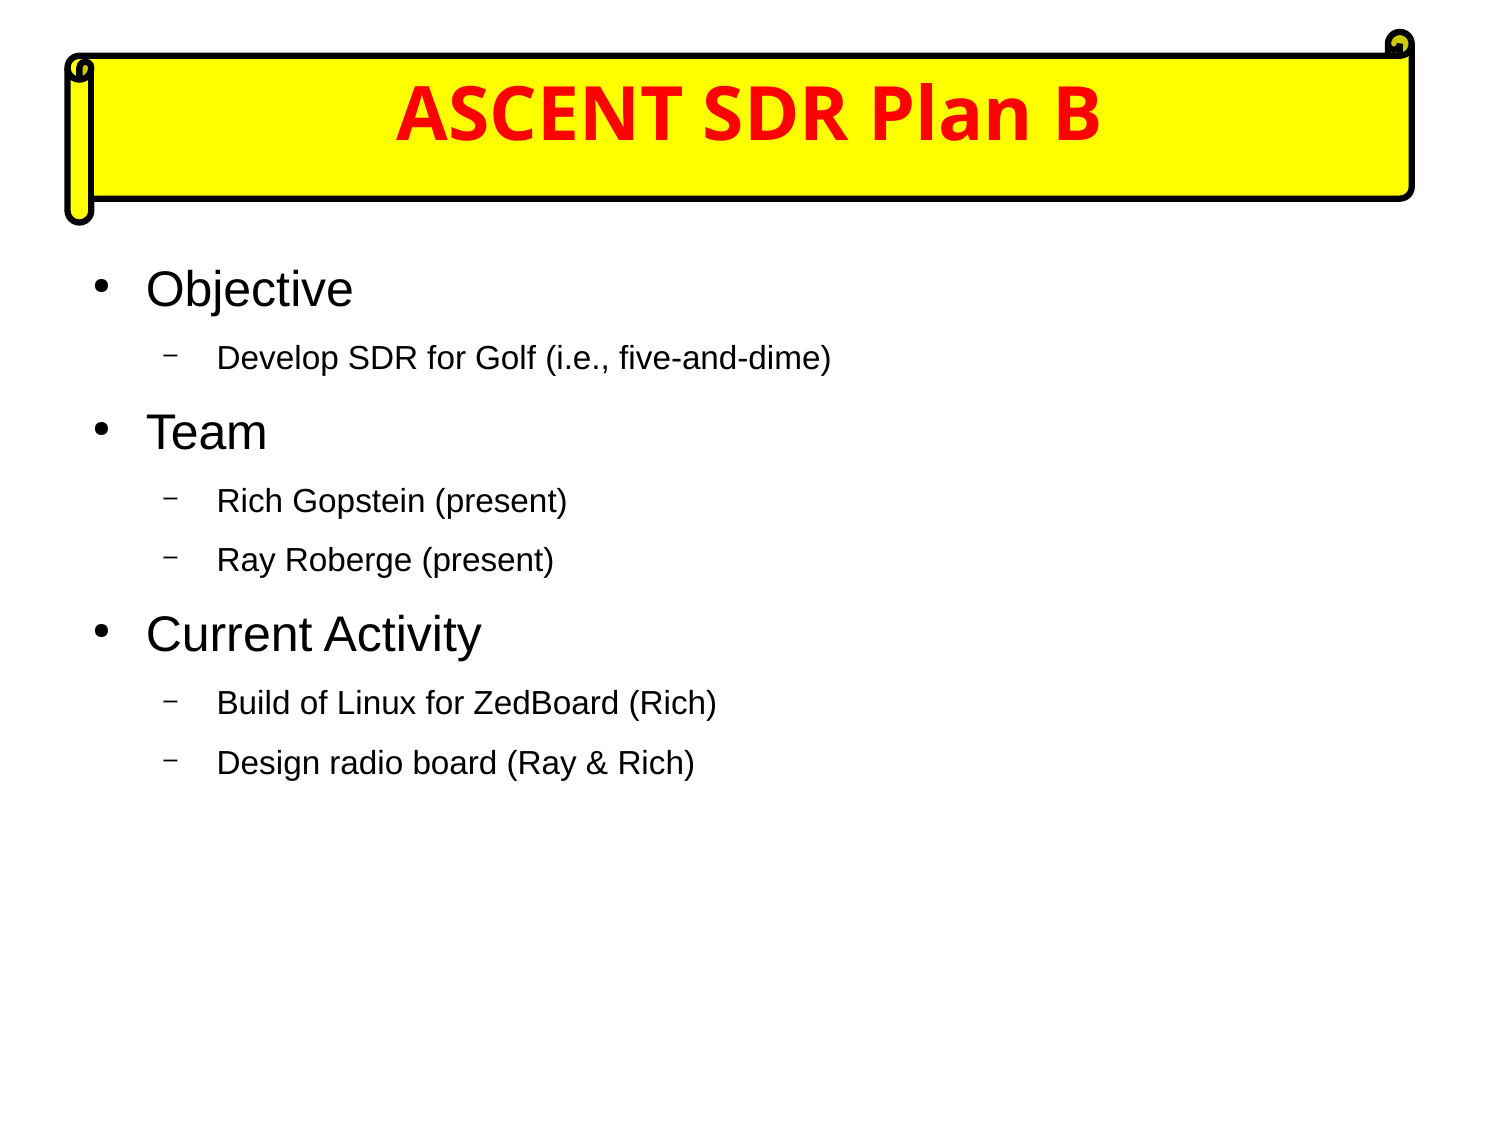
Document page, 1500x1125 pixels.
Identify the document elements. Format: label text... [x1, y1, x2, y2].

list Objective Develop SDR for Golf (i.e., five-and-dime) Team Rich Gopstein (present) Ray Roberge (present) Current Activity Build of Linux for ZedBoard (Rich) Design radio board (Ray & Rich) [75, 263, 1425, 916]
text_box [72, 31, 1412, 58]
text_box ASCENT SDR Plan B [0, 58, 1500, 164]
text_box [67, 164, 1412, 223]
